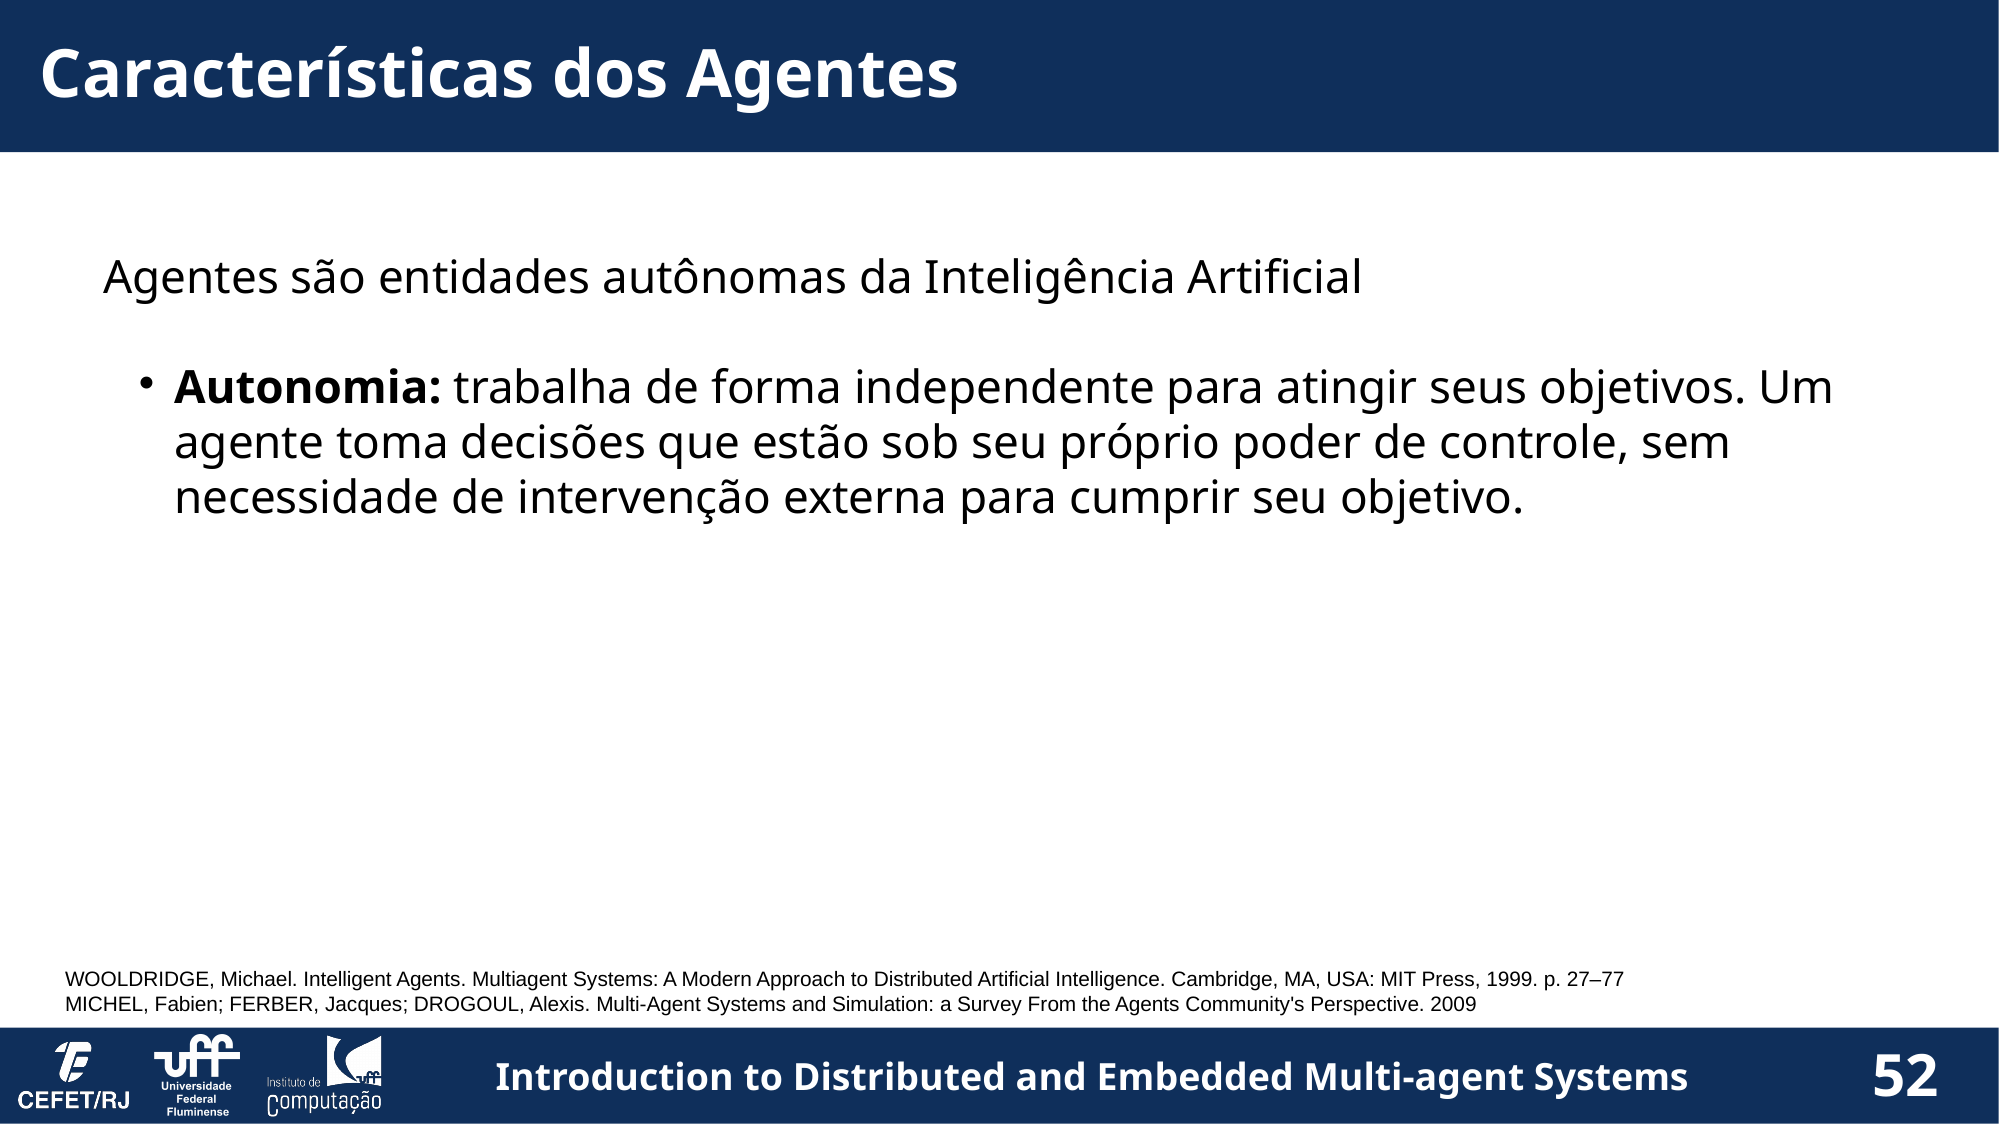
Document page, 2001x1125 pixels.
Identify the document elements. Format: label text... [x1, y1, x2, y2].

picture [18, 1021, 129, 1125]
text_box Agentes são entidades autônomas da Inteligência Artificial Autonomia: trabalha de forma independente para atingir seus objetivos. Um agente toma decisões que estão sob seu próprio poder de controle, sem necessidade de intervenção externa para cumprir seu objetivo. [88, 240, 1949, 641]
text_box Características dos Agentes [25, 23, 1999, 119]
picture [153, 1033, 241, 1121]
text_box WOOLDRIDGE, Michael. Intelligent Agents. Multiagent Systems: A Modern Approach to Distributed Artificial Intelligence. Cambridge, MA, USA: MIT Press, 1999. p. 27–77 MICHEL, Fabien; FERBER, Jacques; DROGOUL, Alexis. Multi-Agent Systems and Simulation: a Survey From the Agents Community's Perspective. 2009 [50, 958, 1969, 1024]
picture [265, 1033, 383, 1117]
